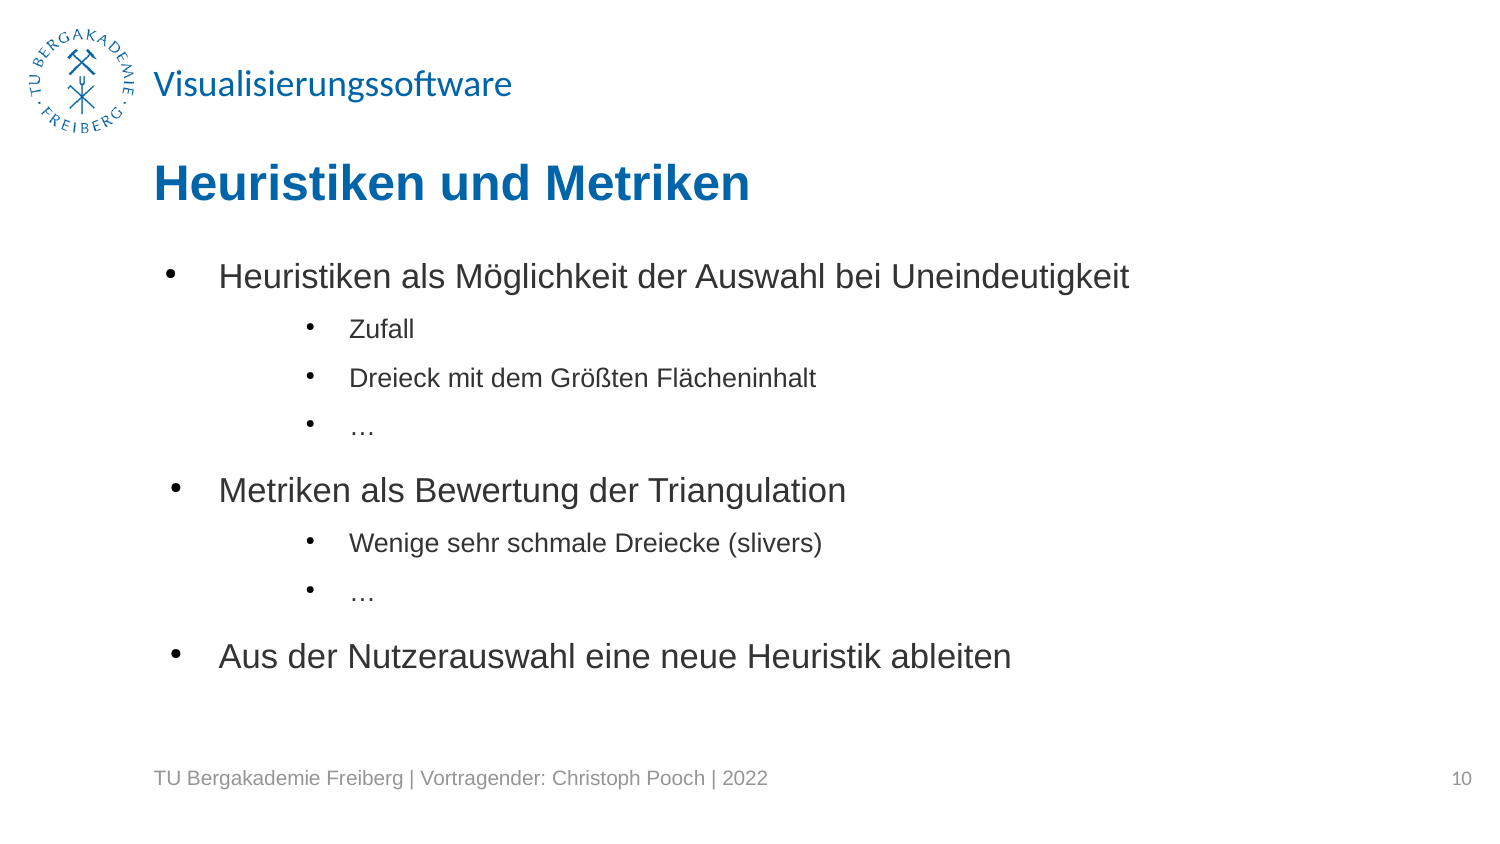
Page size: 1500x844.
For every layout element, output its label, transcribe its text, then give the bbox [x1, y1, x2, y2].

footer TU Bergakademie Freiberg | Vortragender: Christoph Pooch | 2022 [153, 764, 1353, 824]
title Visualisierungssoftware [153, 29, 1353, 133]
list Heuristiken und Metriken [153, 150, 1353, 185]
list Heuristiken als Möglichkeit der Auswahl bei Uneindeutigkeit Zufall Dreieck mit dem Größten Flächeninhalt … Metriken als Bewertung der Triangulation Wenige sehr schmale Dreiecke (slivers) … Aus der Nutzerauswahl eine neue Heuristik ableiten [153, 185, 1353, 680]
picture [29, 29, 134, 133]
slide_number <Foliennummer> [1352, 764, 1473, 825]
